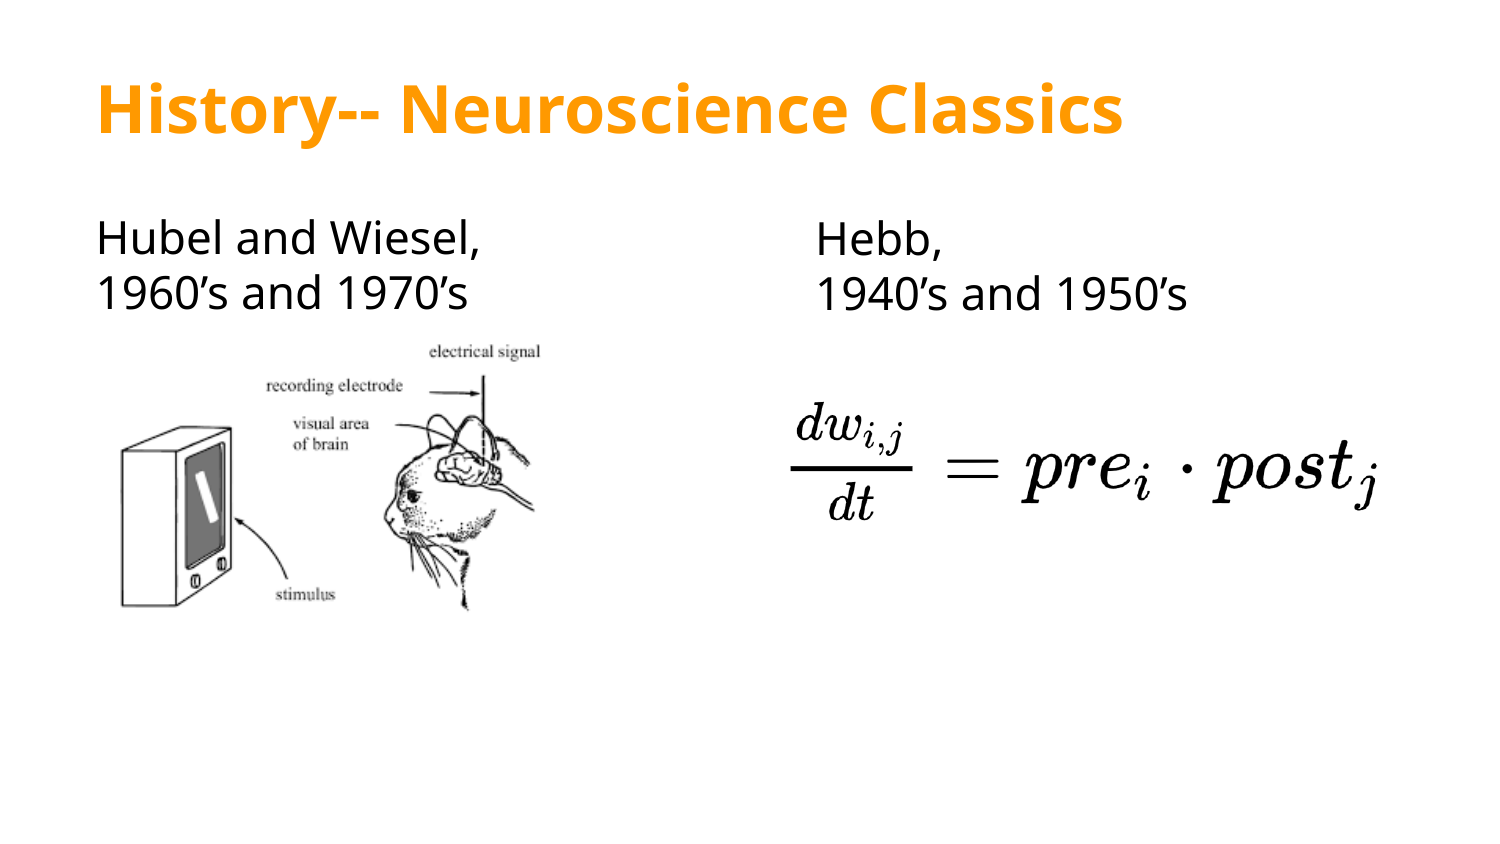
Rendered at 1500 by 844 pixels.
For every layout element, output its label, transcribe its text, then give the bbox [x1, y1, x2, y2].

picture [781, 396, 1385, 529]
text_box Hubel and Wiesel, 1960’s and 1970’s [80, 193, 547, 269]
title History-- Neuroscience Classics [80, 52, 1404, 179]
text_box Hebb, 1940’s and 1950’s [800, 194, 1349, 312]
picture [119, 329, 552, 614]
